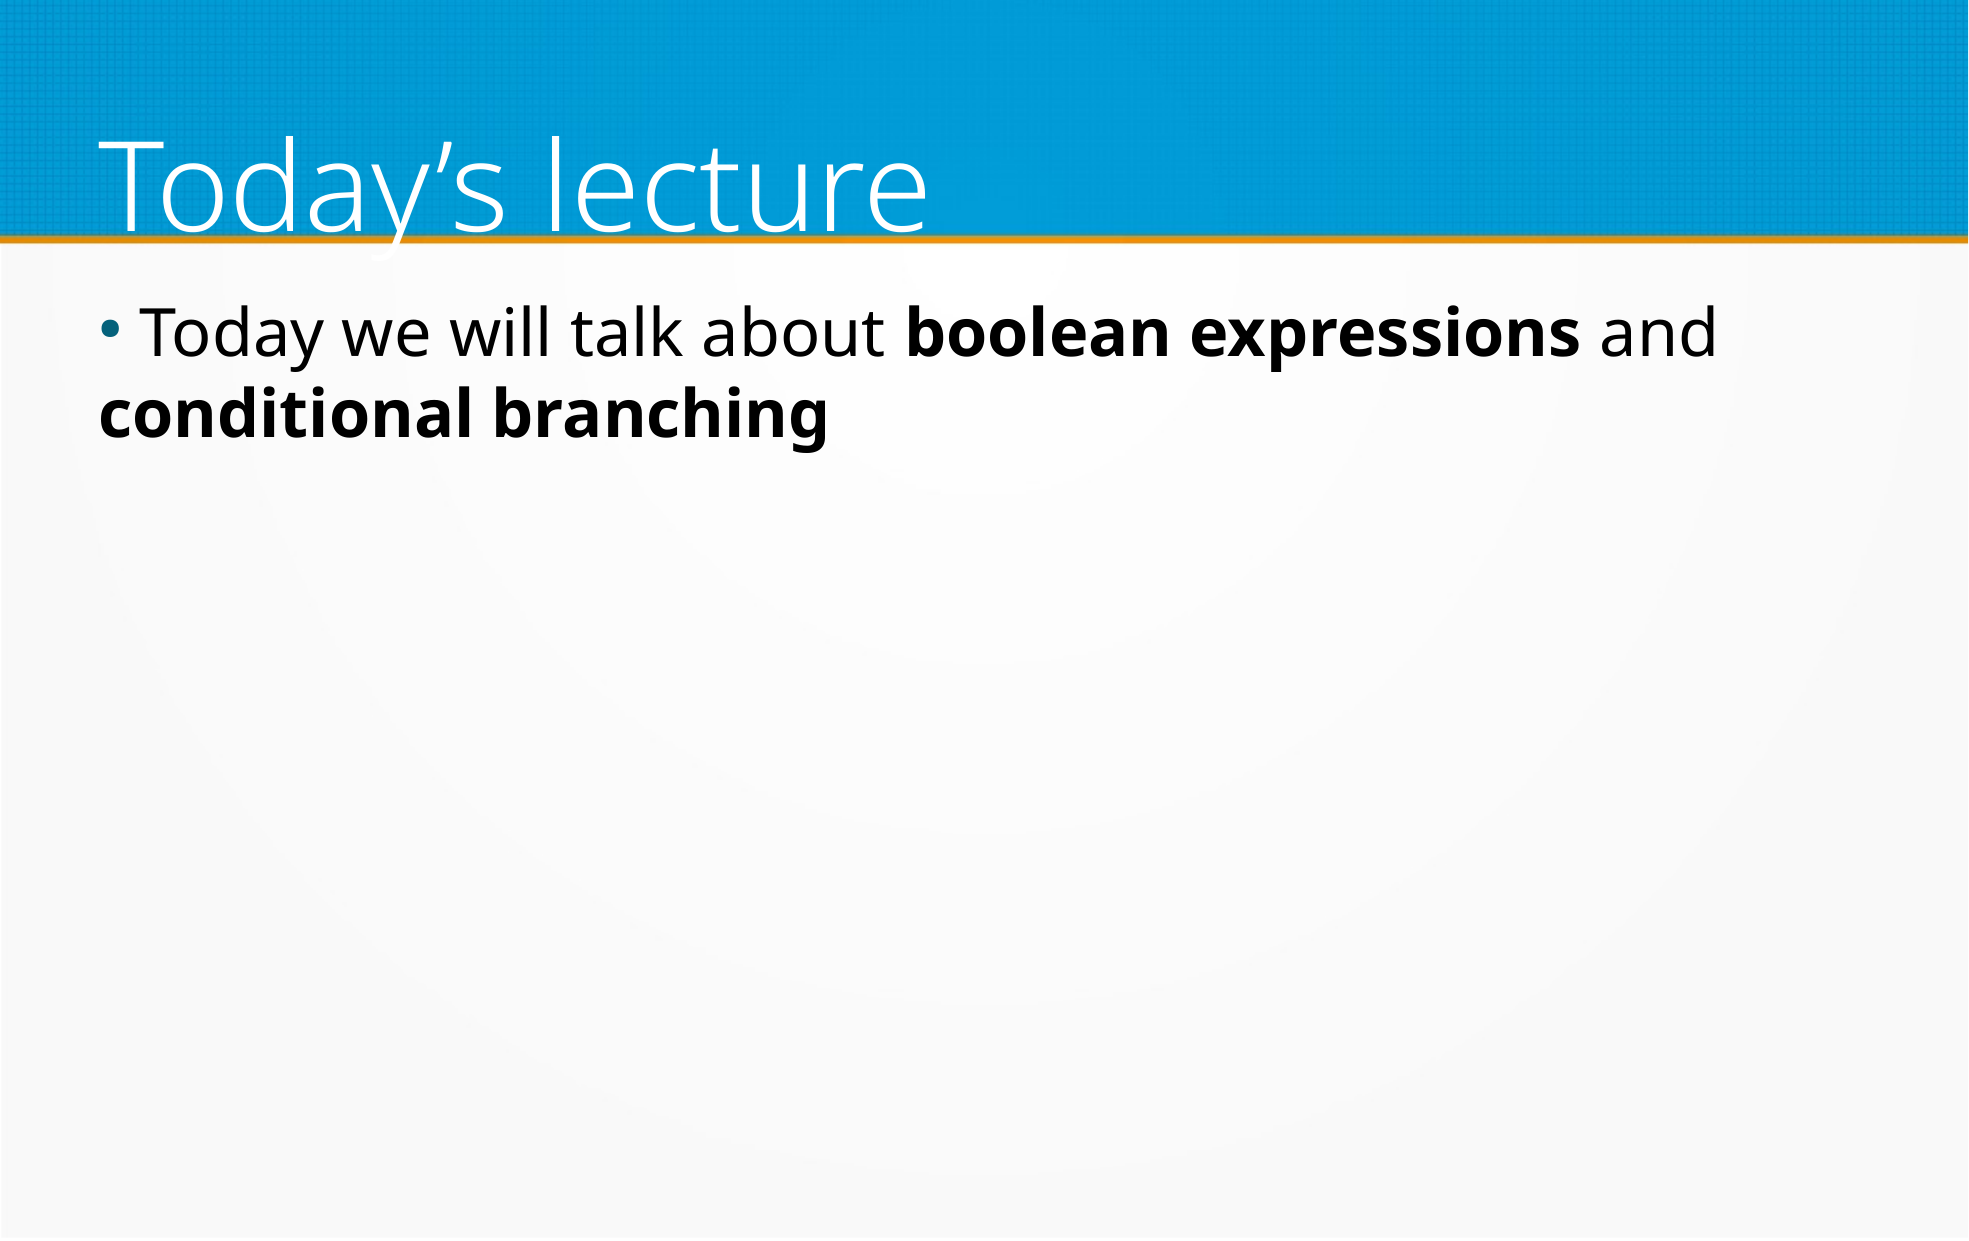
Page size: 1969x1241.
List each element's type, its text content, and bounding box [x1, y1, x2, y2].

picture [0, 233, 1969, 1241]
list Today we will talk about boolean expressions and conditional branching [98, 290, 1870, 1010]
title Today’s lecture [98, 49, 1870, 257]
